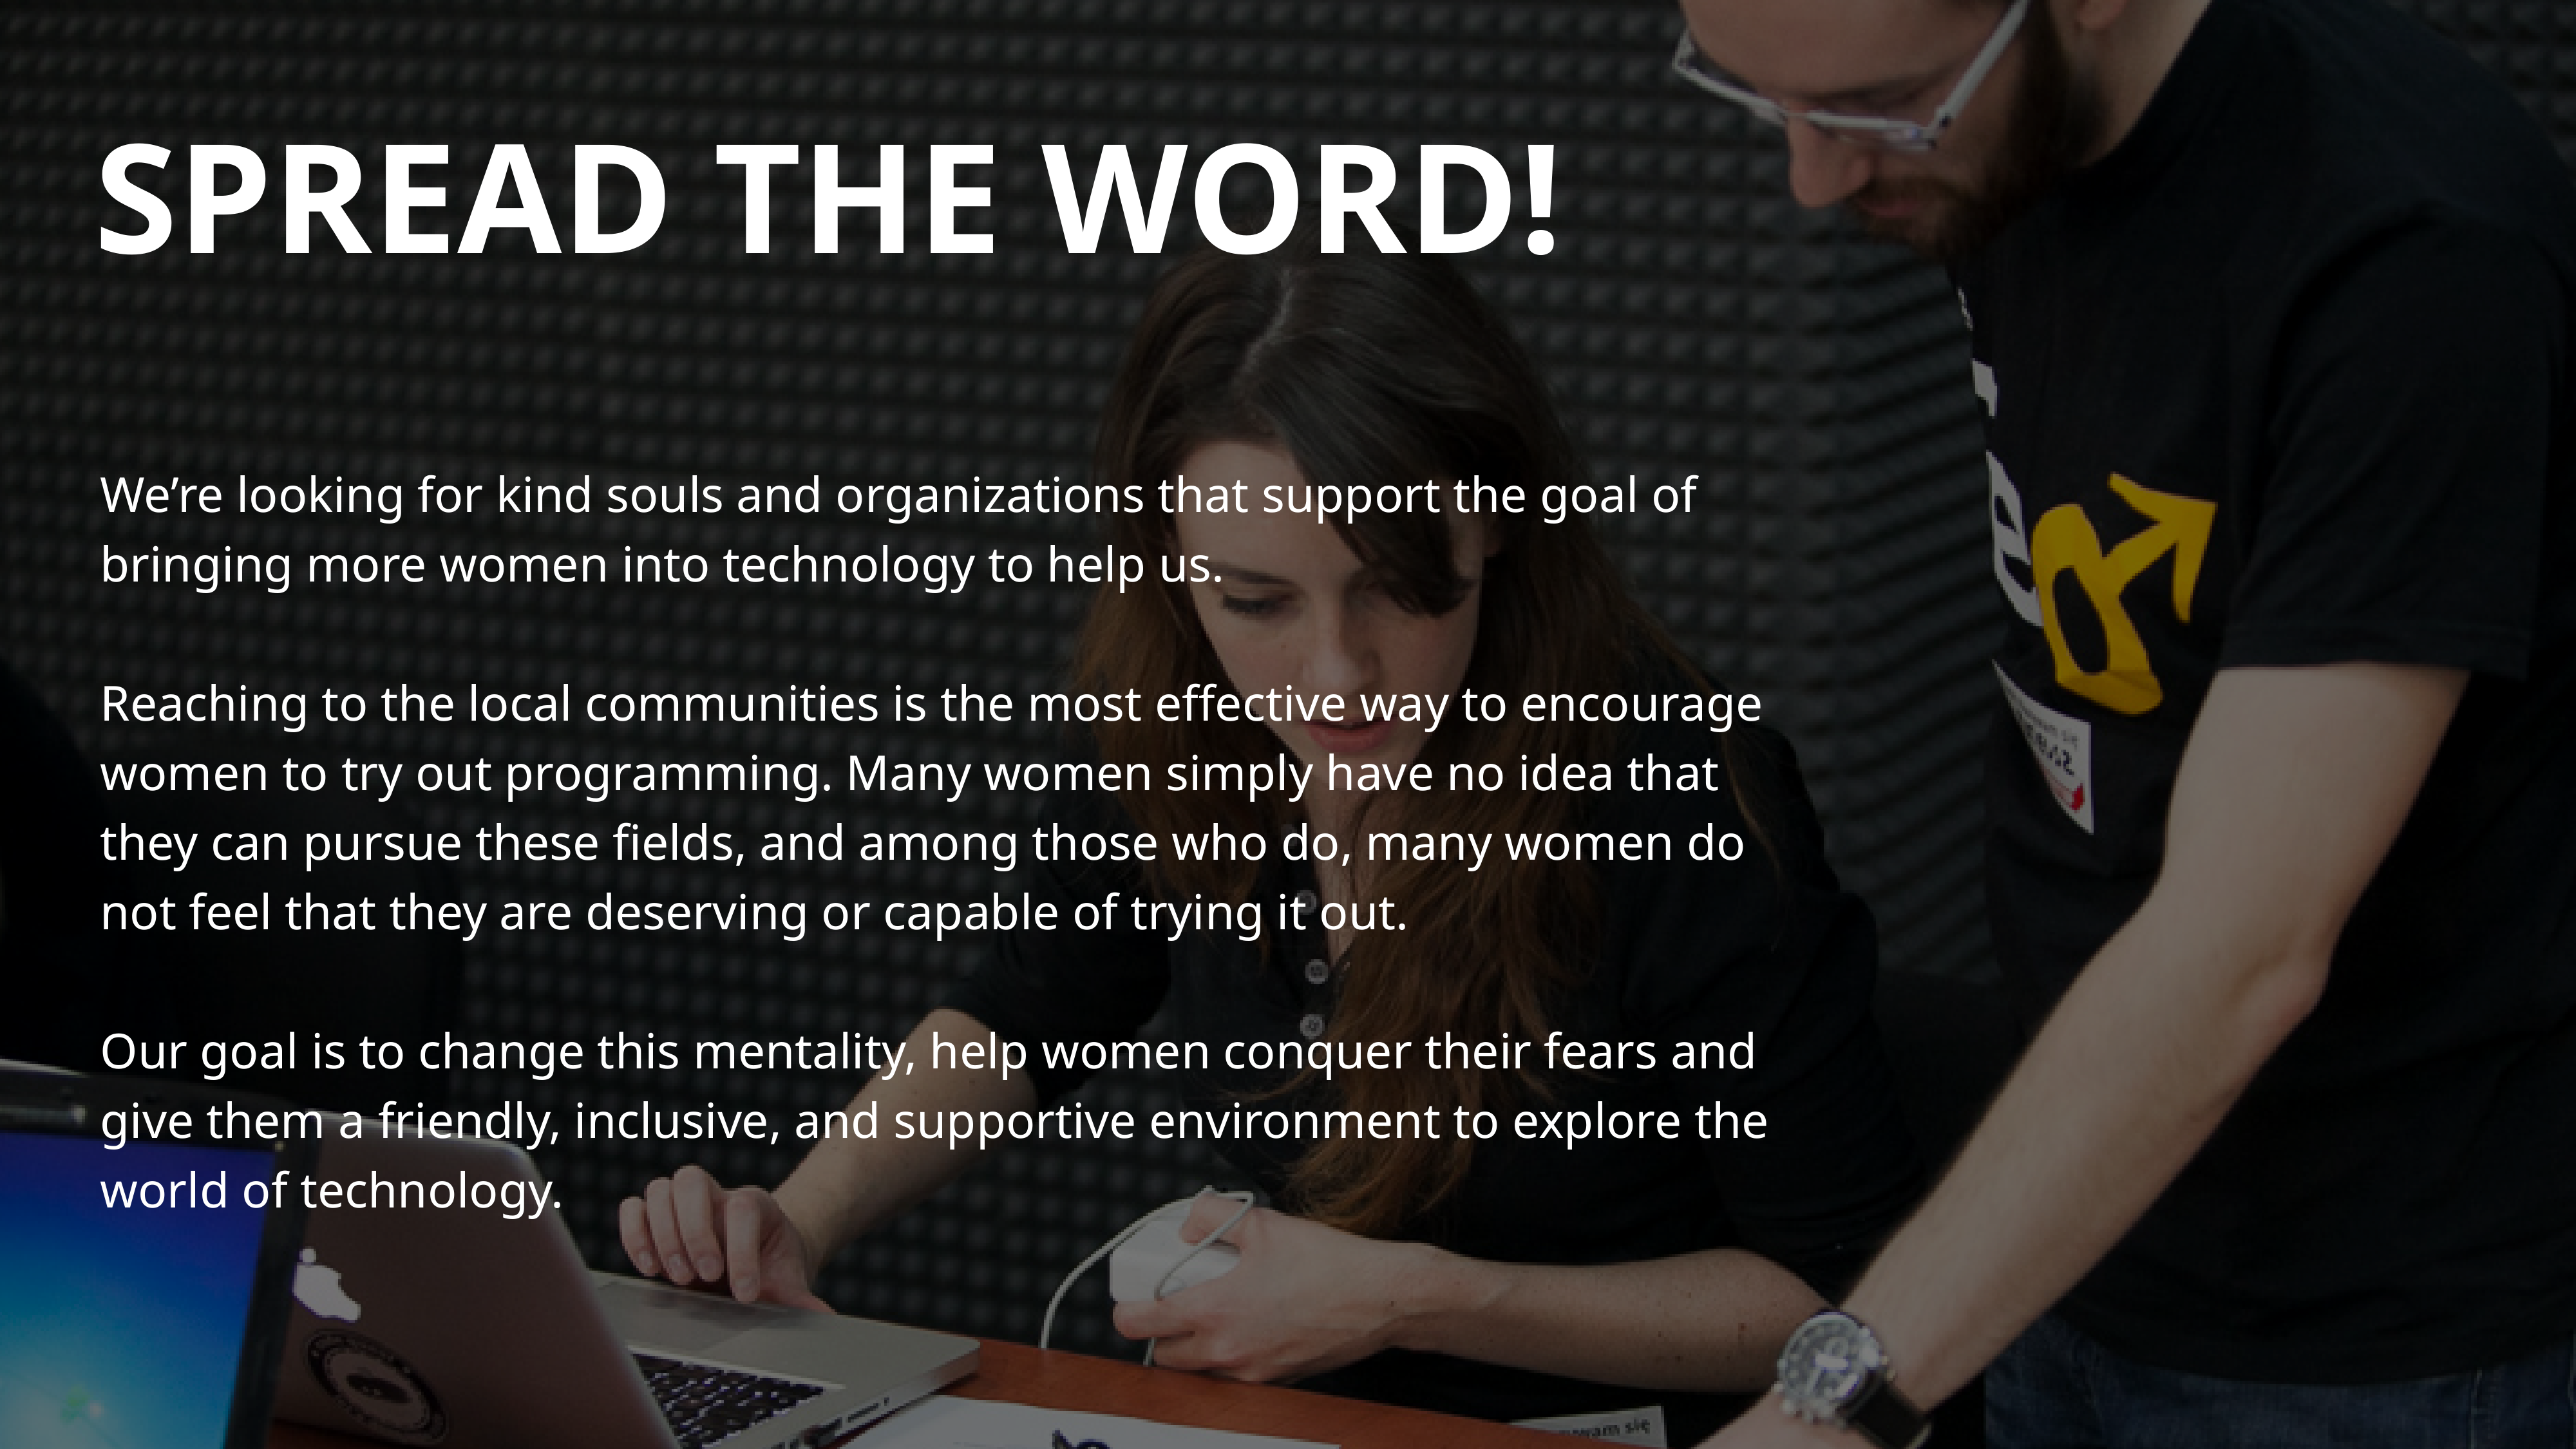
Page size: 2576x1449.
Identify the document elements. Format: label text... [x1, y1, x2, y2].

text_box We’re looking for kind souls and organizations that support the goal of bringing more women into technology to help us. Reaching to the local communities is the most effective way to encourage women to try out programming. Many women simply have no idea that they can pursue these fields, and among those who do, many women do not feel that they are deserving or capable of trying it out. Our goal is to change this mentality, help women conquer their fears and give them a friendly, inclusive, and supportive environment to explore the world of technology. [95, 447, 1835, 1223]
text_box [0, 0, 2576, 1449]
title SPREAD THE WORD! [94, 71, 2313, 314]
